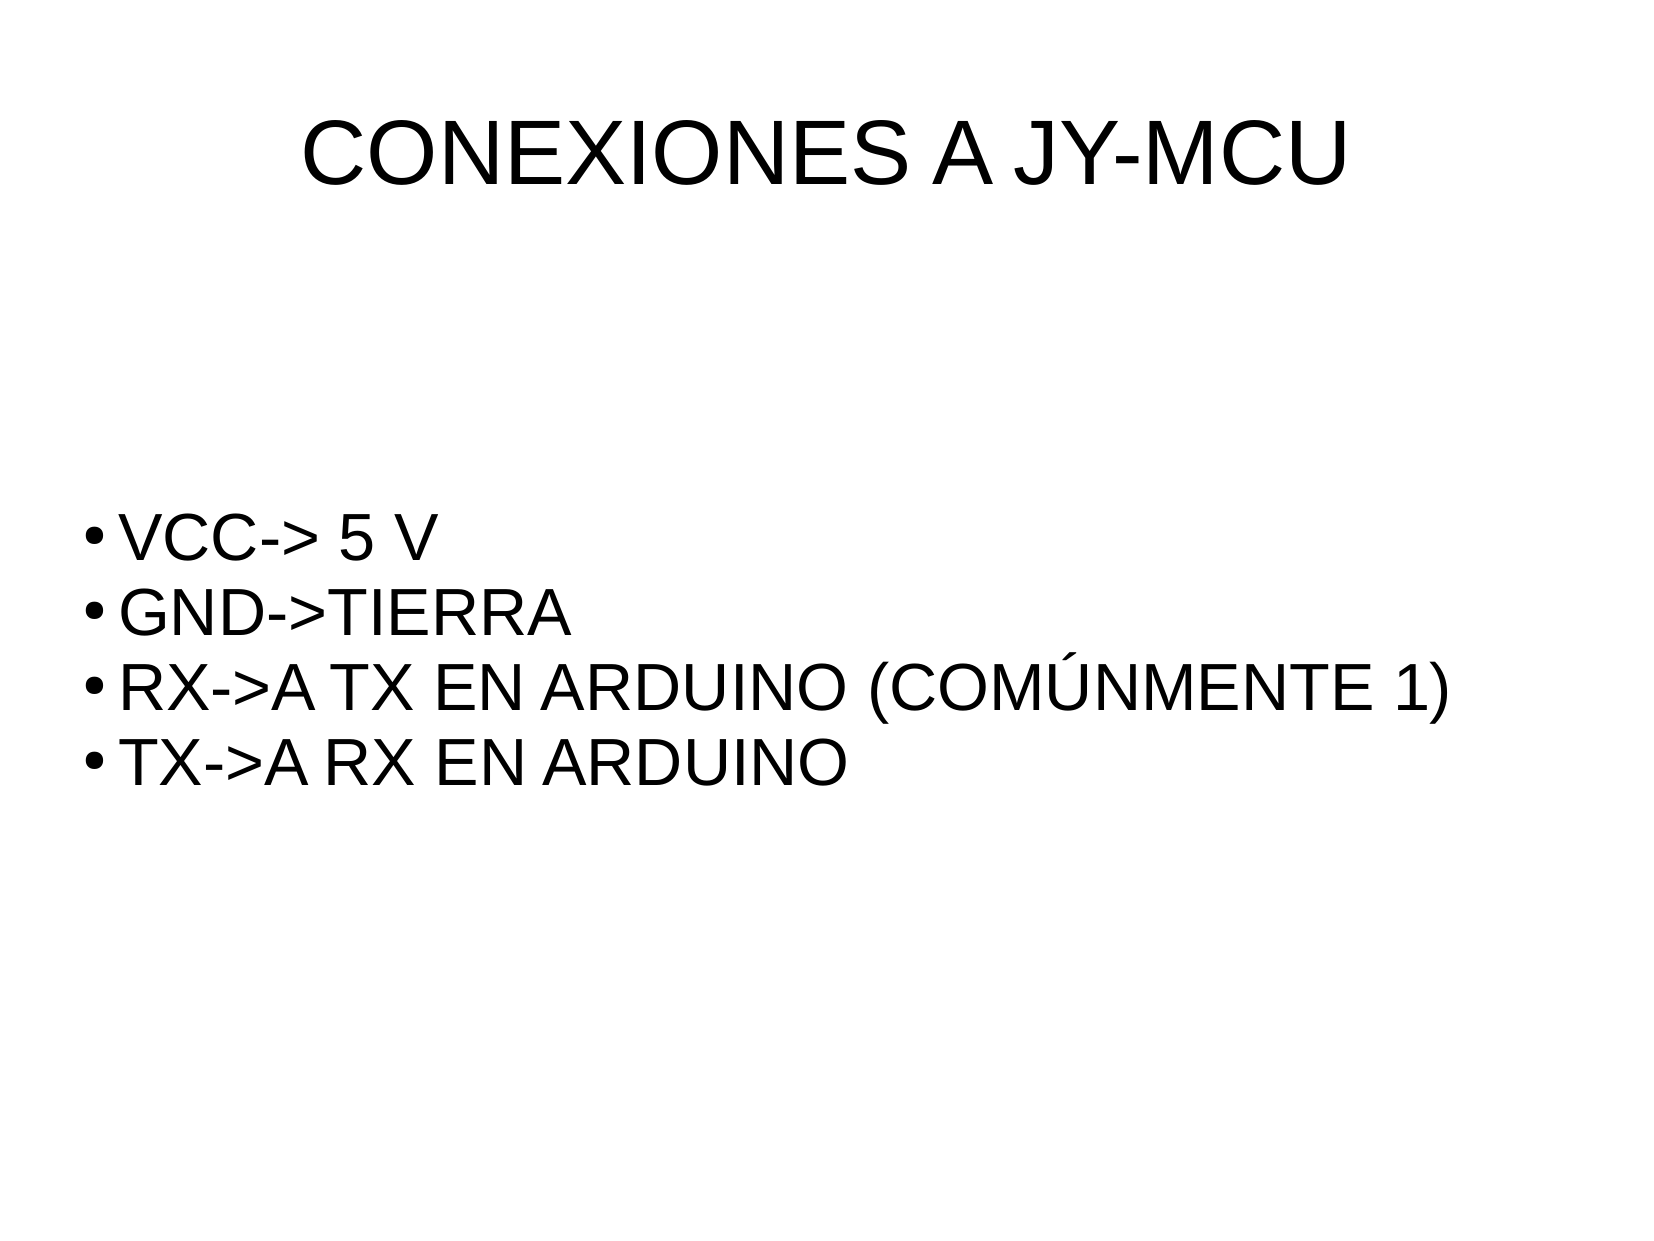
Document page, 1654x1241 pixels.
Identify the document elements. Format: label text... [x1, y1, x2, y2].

subtitle VCC-> 5 V GND->TIERRA RX->A TX EN ARDUINO (COMÚNMENTE 1) TX->A RX EN ARDUINO [82, 290, 1571, 1010]
title CONEXIONES A JY-MCU [82, 49, 1571, 257]
